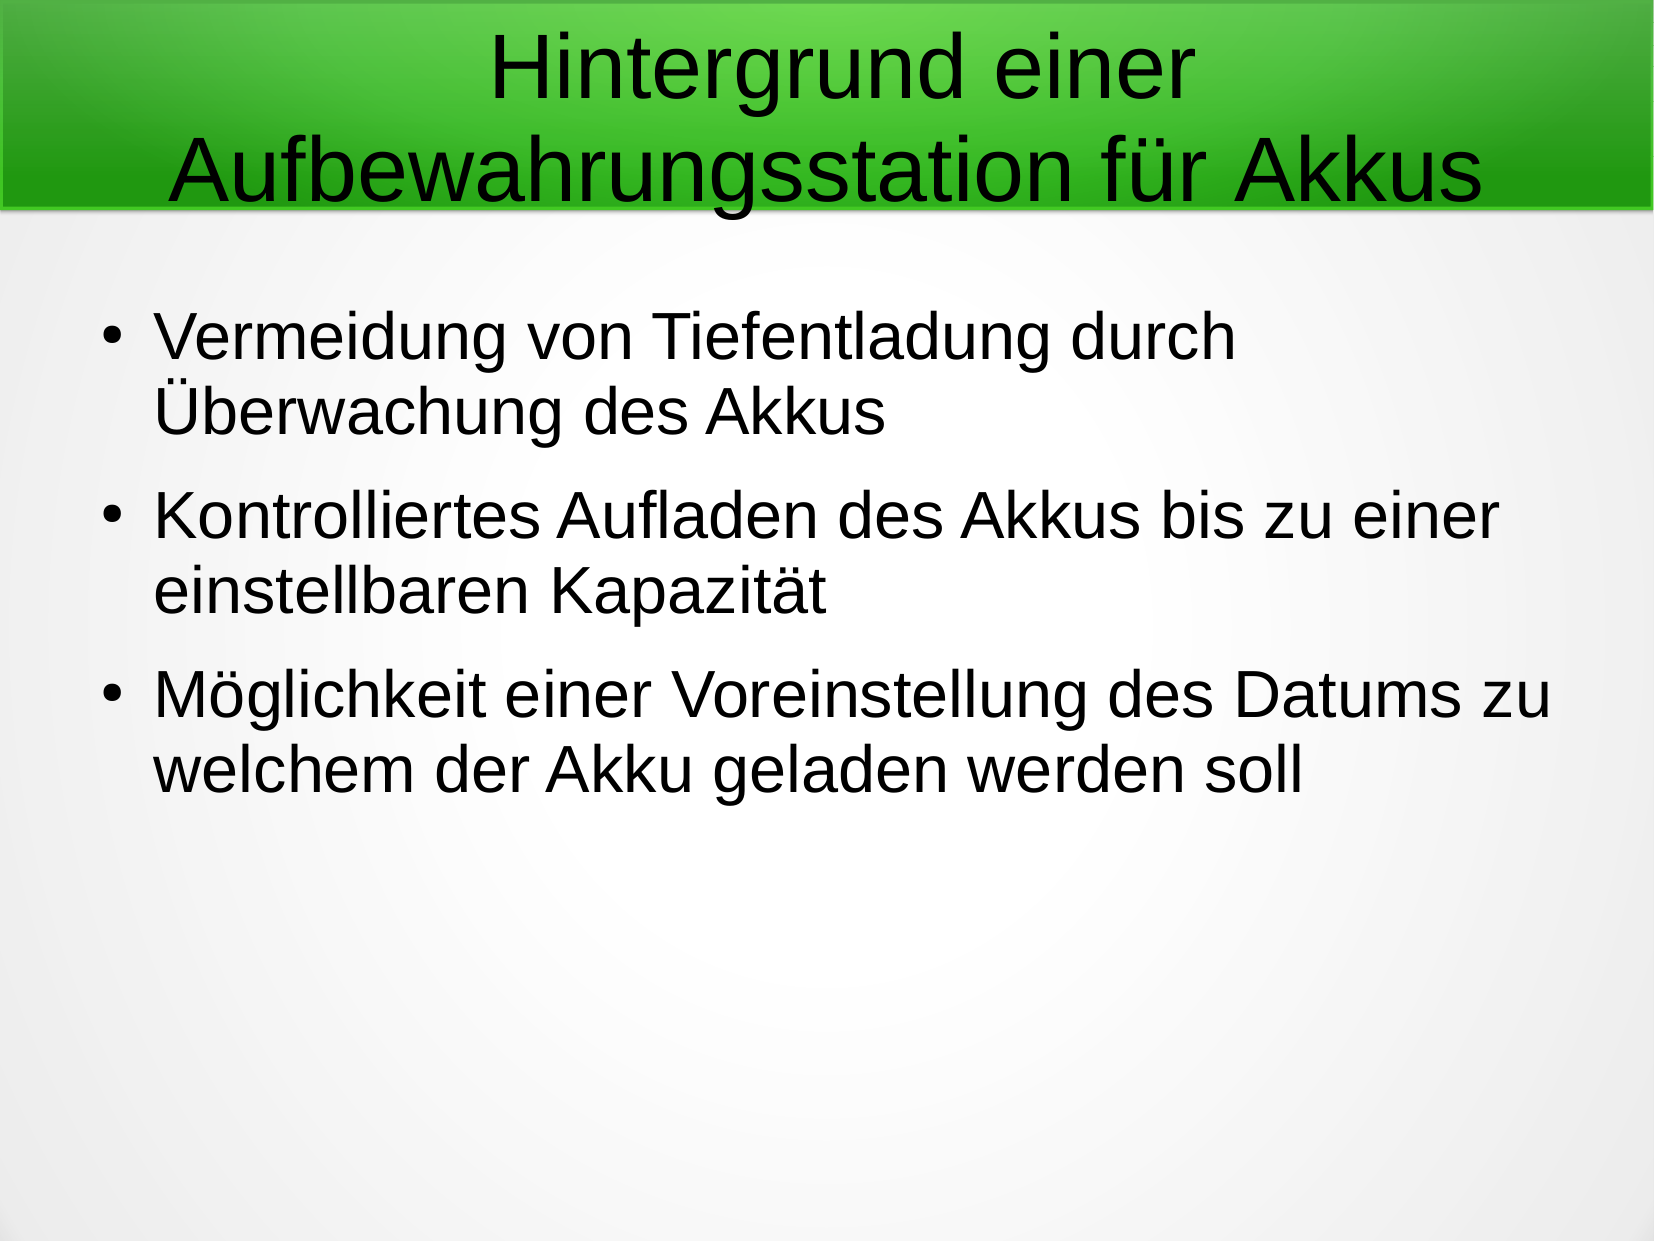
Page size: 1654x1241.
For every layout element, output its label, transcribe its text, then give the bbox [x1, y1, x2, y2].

list Vermeidung von Tiefentladung durch Überwachung des Akkus Kontrolliertes Aufladen des Akkus bis zu einer einstellbaren Kapazität Möglichkeit einer Voreinstellung des Datums zu welchem der Akku geladen werden soll [82, 299, 1571, 1019]
title Hintergrund einer Aufbewahrungsstation für Akkus [82, 15, 1571, 221]
